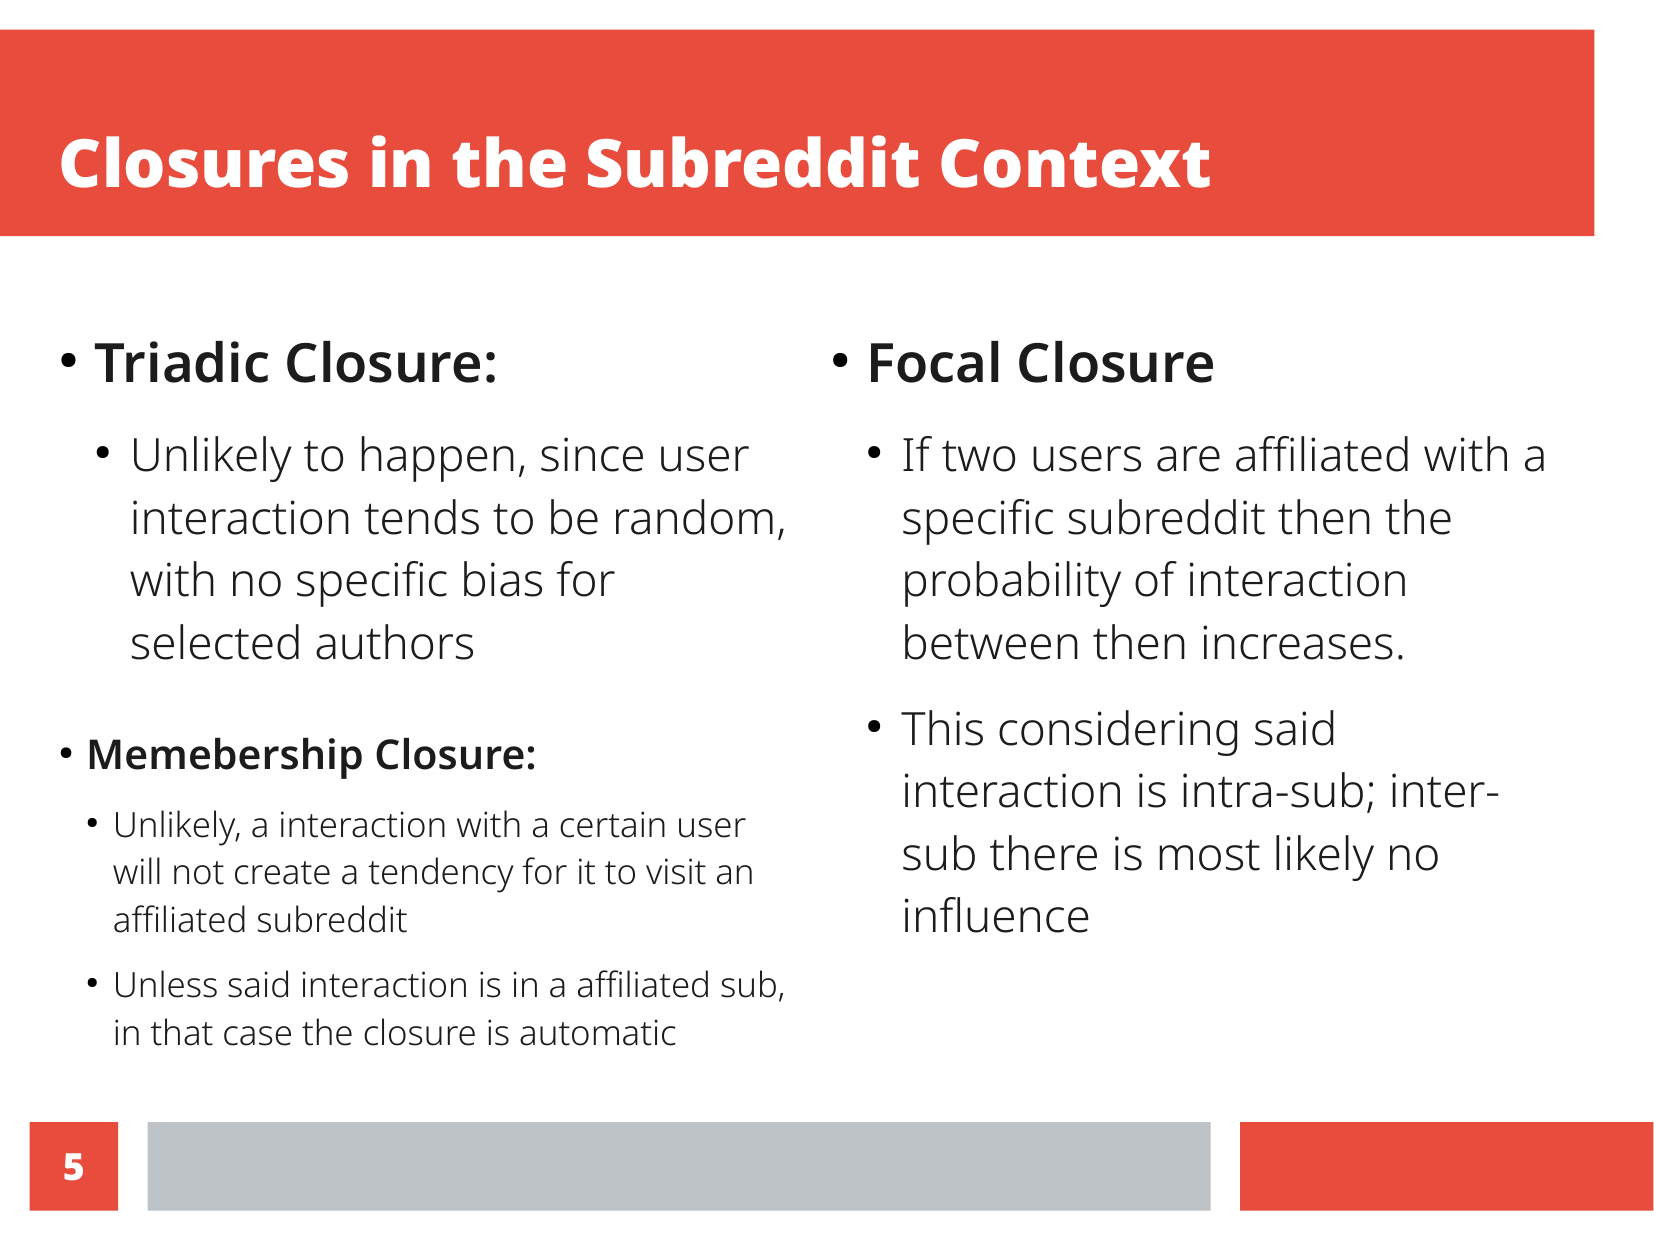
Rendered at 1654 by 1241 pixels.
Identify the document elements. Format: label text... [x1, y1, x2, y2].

list Focal Closure If two users are affiliated with a specific subreddit then the probability of interaction between then increases. This considering said interaction is intra-sub; inter-sub there is most likely no influence [830, 324, 1566, 1093]
list Triadic Closure: Unlikely to happen, since user interaction tends to be random, with no specific bias for selected authors [59, 324, 794, 691]
title Closures in the Subreddit Context [59, 59, 1595, 207]
list Memebership Closure: Unlikely, a interaction with a certain user will not create a tendency for it to visit an affiliated subreddit Unless said interaction is in a affiliated sub, in that case the closure is automatic [59, 725, 794, 1092]
